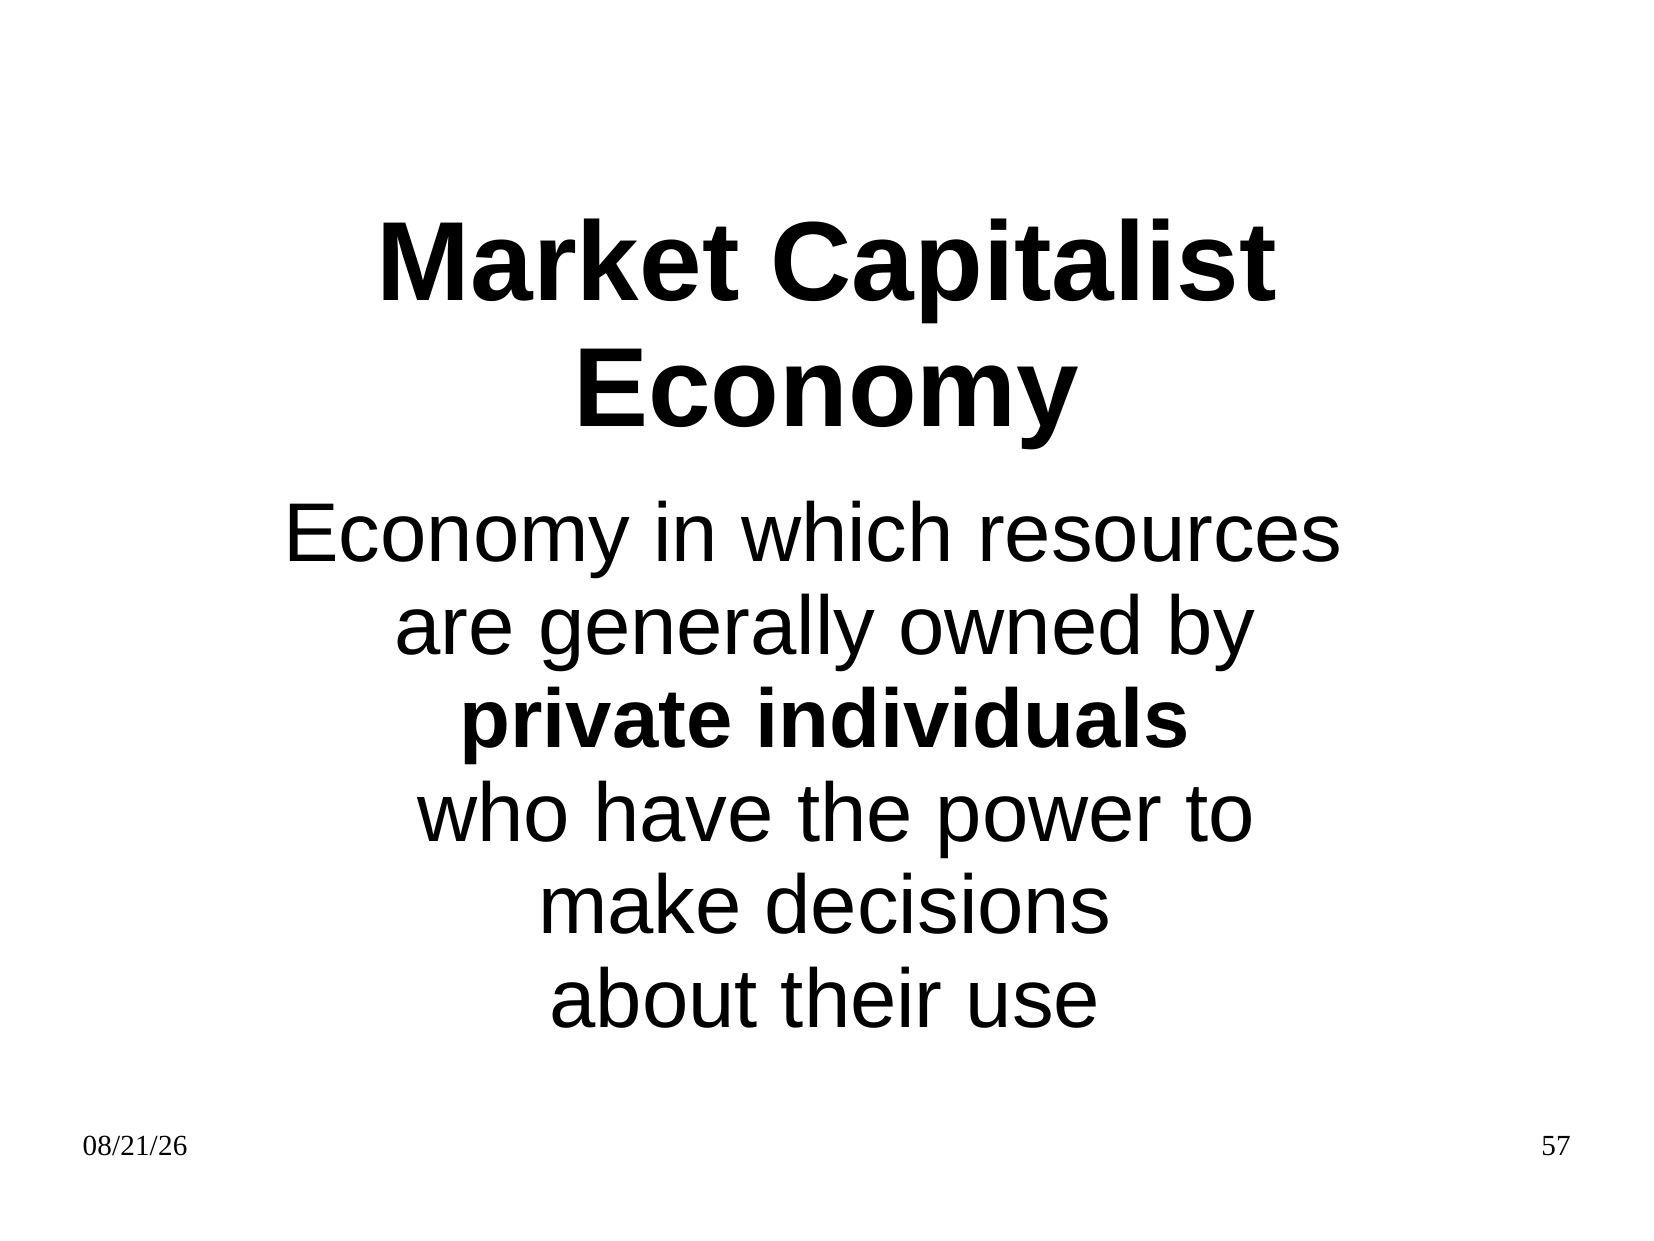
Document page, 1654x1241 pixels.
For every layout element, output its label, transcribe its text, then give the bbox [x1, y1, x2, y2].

title Market Capitalist Economy [82, 198, 1571, 450]
subtitle Economy in which resources are generally owned by private individuals who have the power to make decisions about their use [80, 486, 1570, 1045]
